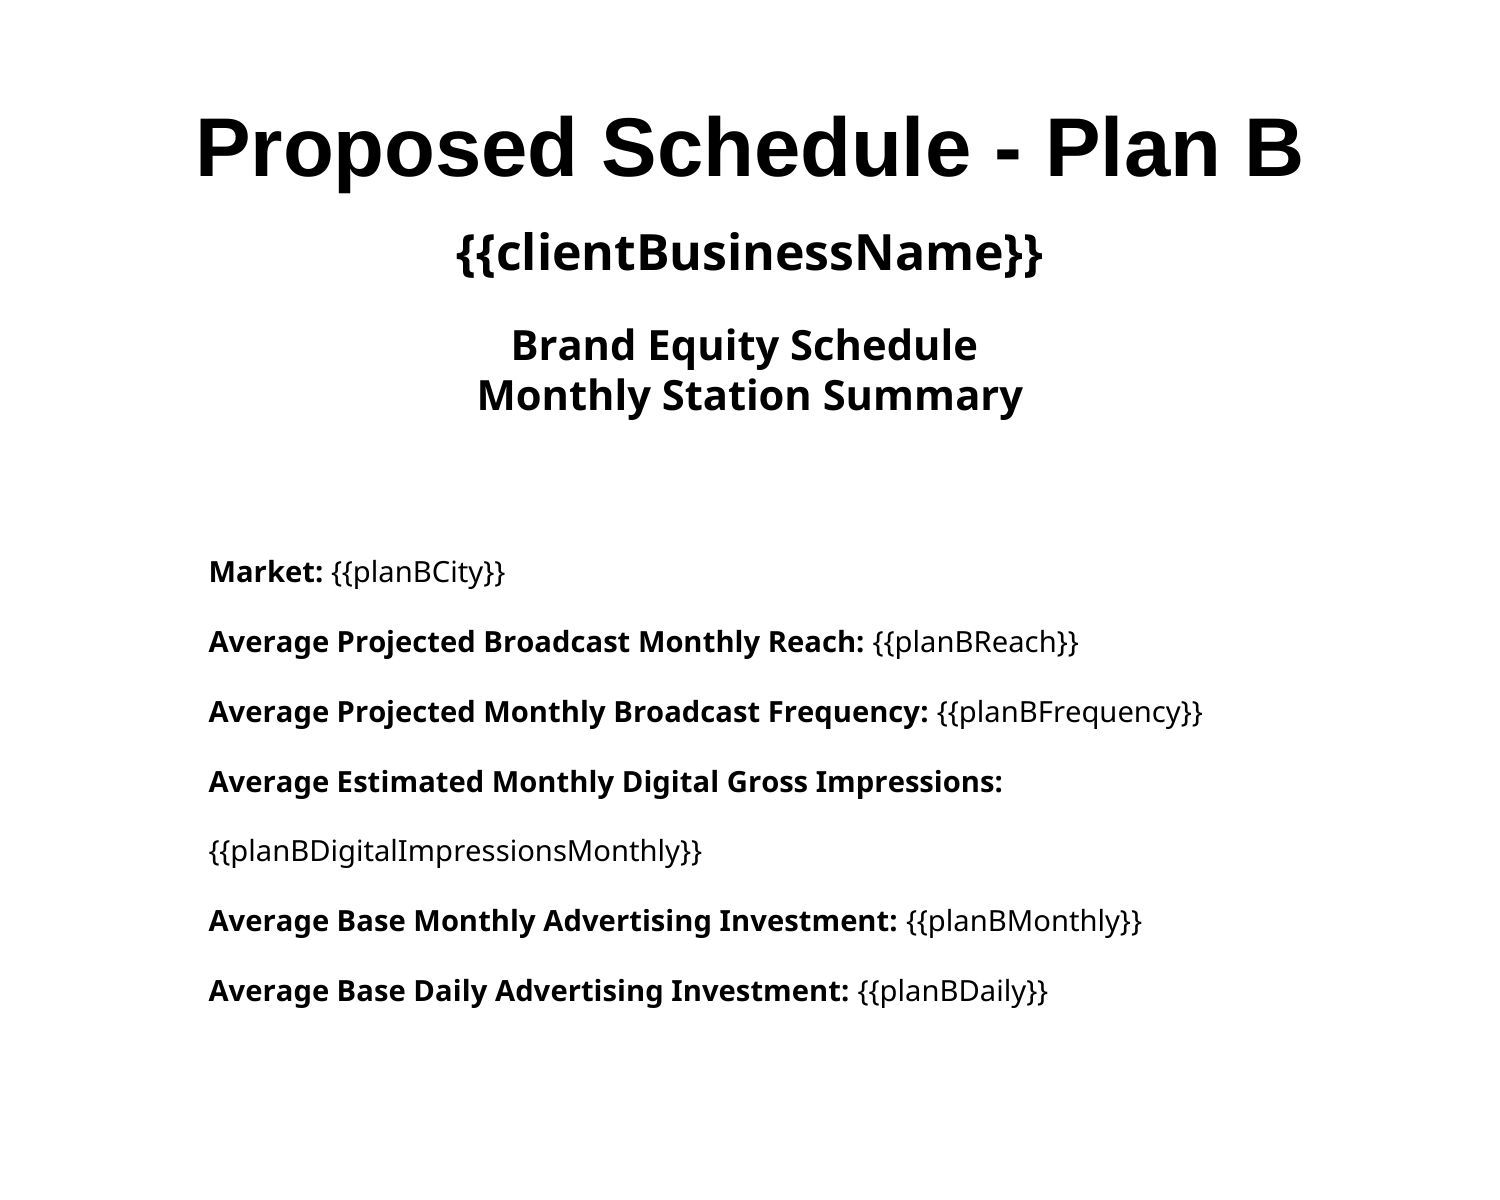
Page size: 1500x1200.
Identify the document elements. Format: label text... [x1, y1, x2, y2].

text_box Brand Equity Schedule Monthly Station Summary [355, 288, 1145, 450]
text_box Market: {{planBCity}} Average Projected Broadcast Monthly Reach: {{planBReach}} Average Projected Monthly Broadcast Frequency: {{planBFrequency}} Average Estimated Monthly Digital Gross Impressions: {{planBDigitalImpressionsMonthly}} Average Base Monthly Advertising Investment: {{planBMonthly}} Average Base Daily Advertising Investment: {{planBDaily}} [193, 503, 1307, 1065]
title Proposed Schedule - Plan B [113, 78, 1387, 193]
text_box {{clientBusinessName}} [370, 192, 1130, 288]
